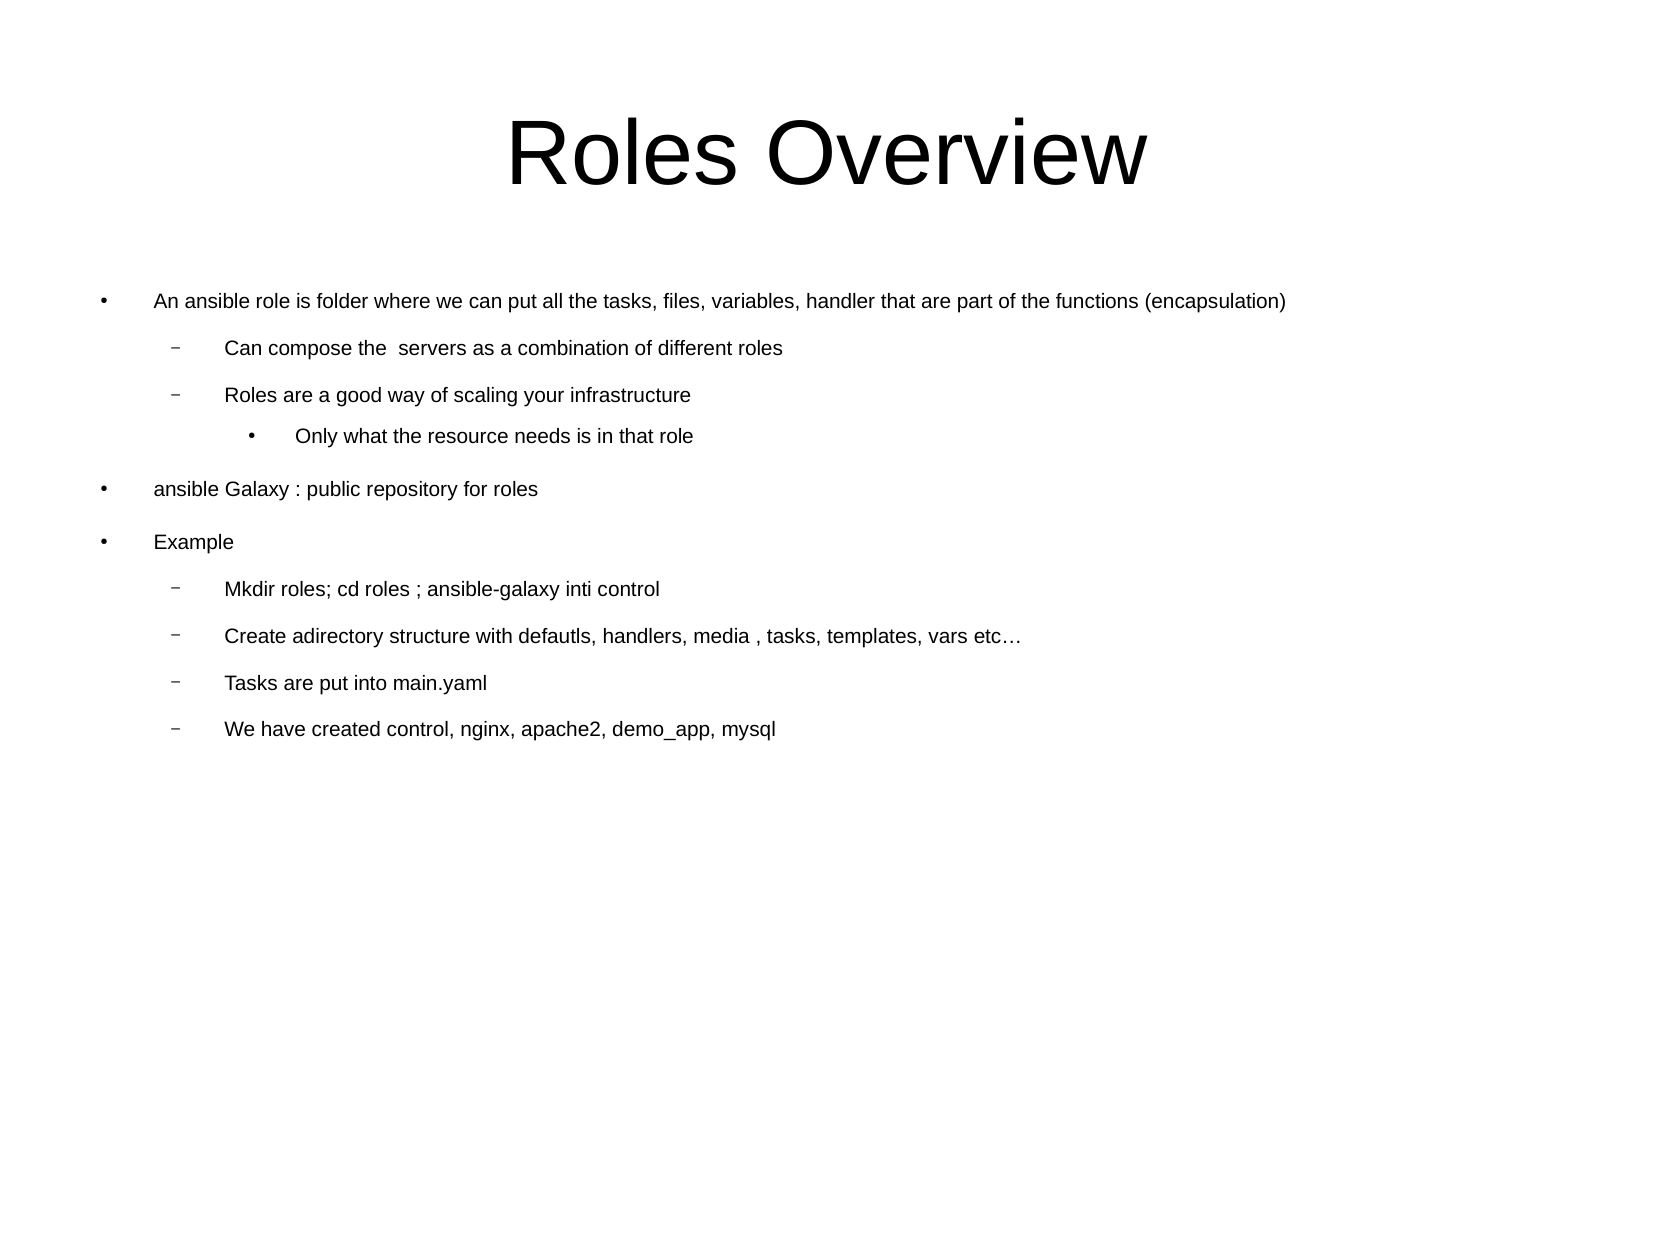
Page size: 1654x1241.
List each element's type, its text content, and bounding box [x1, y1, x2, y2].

list An ansible role is folder where we can put all the tasks, files, variables, handler that are part of the functions (encapsulation) Can compose the servers as a combination of different roles Roles are a good way of scaling your infrastructure Only what the resource needs is in that role ansible Galaxy : public repository for roles Example Mkdir roles; cd roles ; ansible-galaxy inti control Create adirectory structure with defautls, handlers, media , tasks, templates, vars etc… Tasks are put into main.yaml We have created control, nginx, apache2, demo_app, mysql [82, 290, 1571, 1241]
title Roles Overview [82, 49, 1571, 257]
